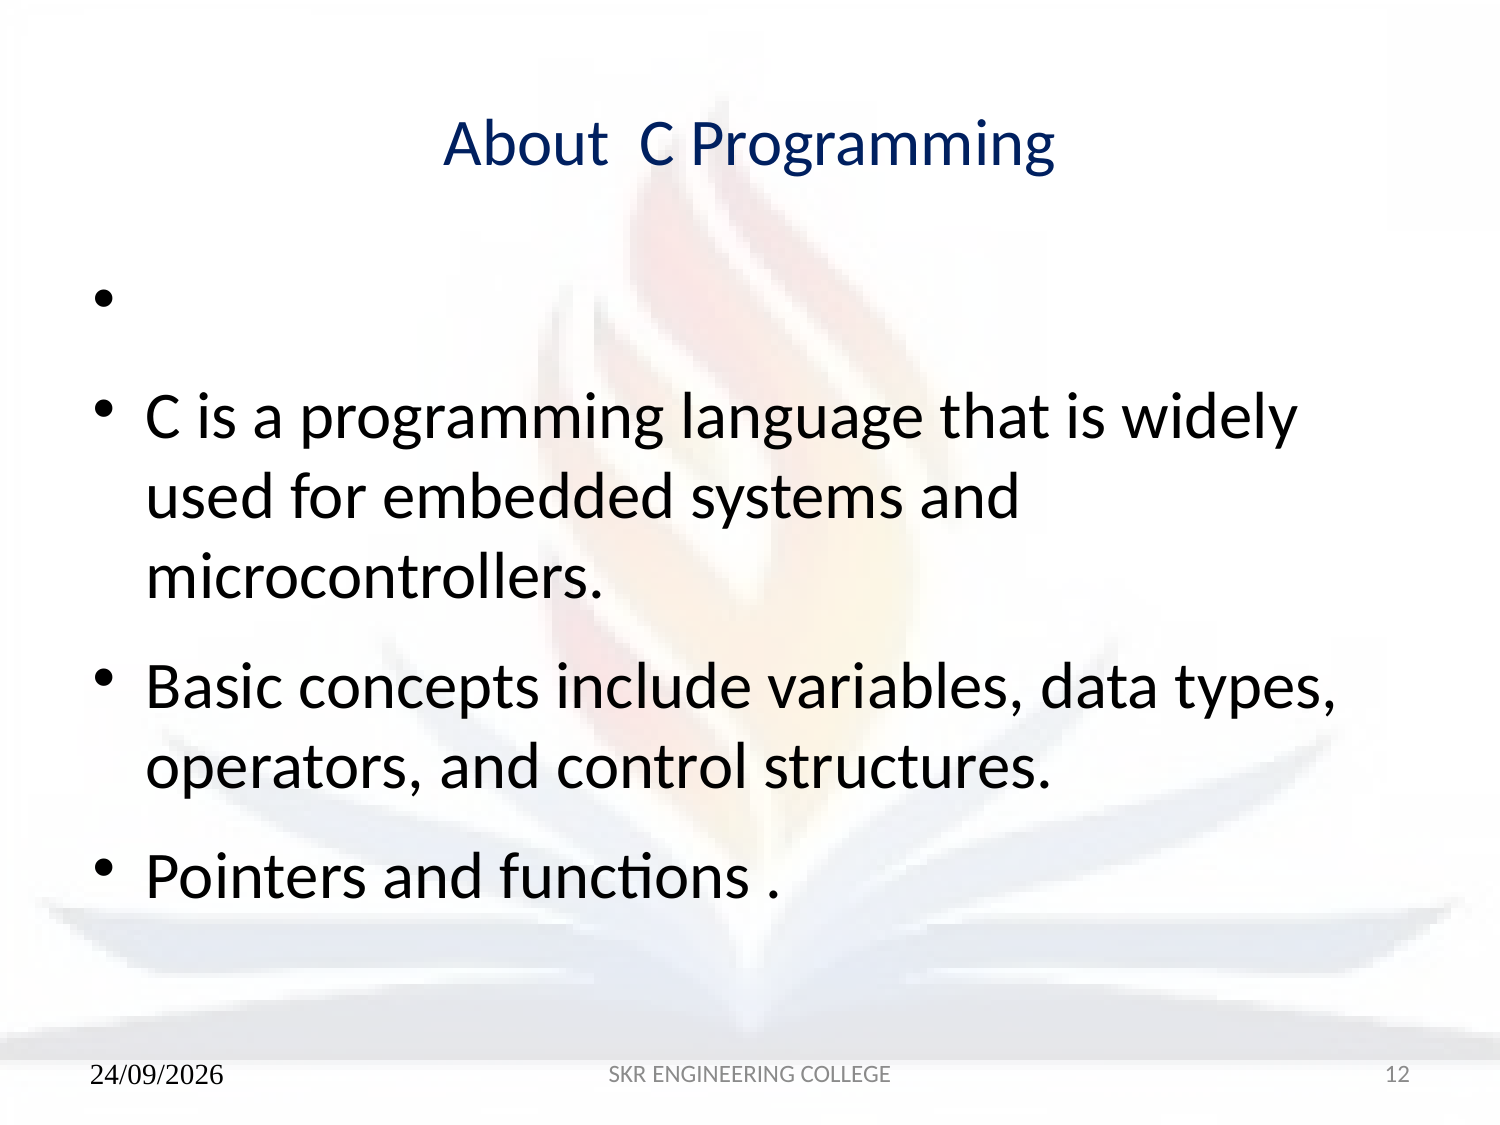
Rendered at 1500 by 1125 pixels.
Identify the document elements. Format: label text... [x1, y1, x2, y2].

title About C Programming [75, 45, 1425, 233]
list C is a programming language that is widely used for embedded systems and microcontrollers. Basic concepts include variables, data types, operators, and control structures. Pointers and functions . [75, 262, 1418, 1063]
